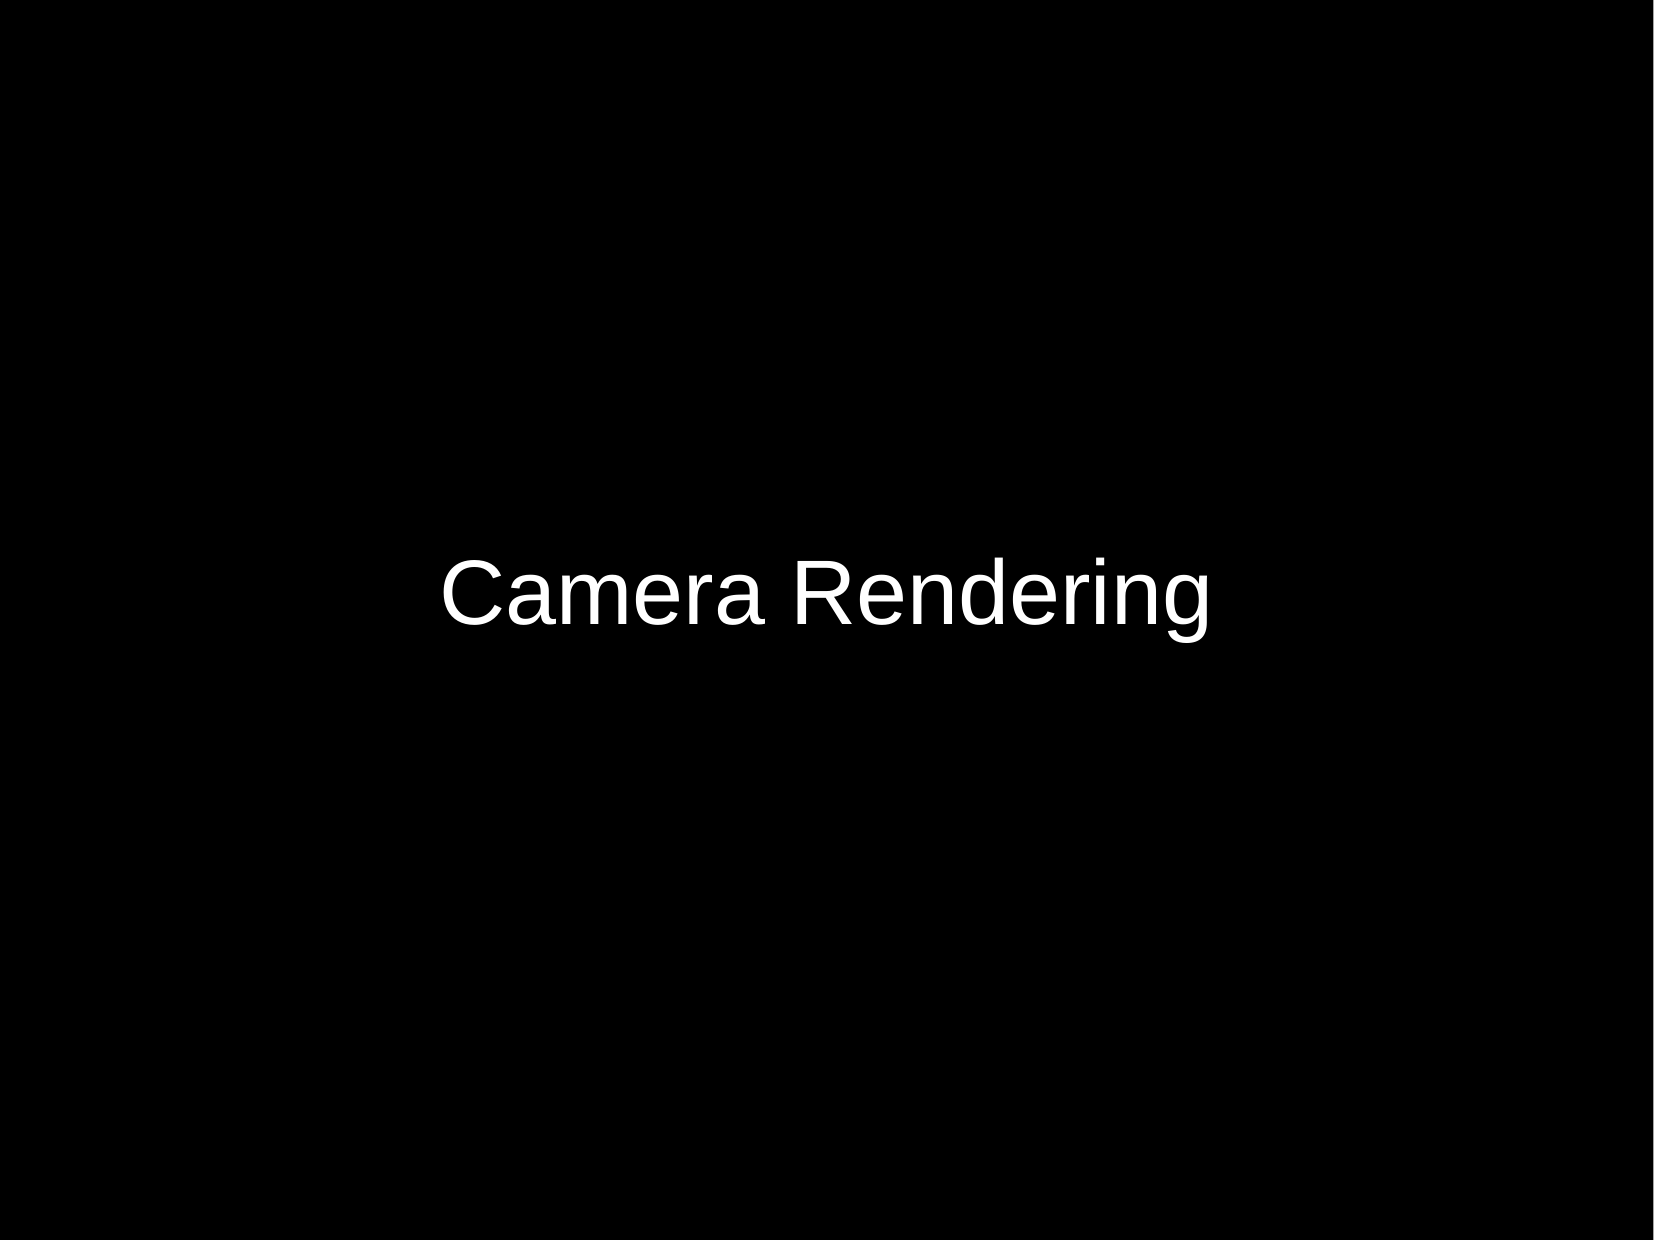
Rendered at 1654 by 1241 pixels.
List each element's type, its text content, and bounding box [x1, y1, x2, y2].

title Camera Rendering [82, 489, 1571, 697]
